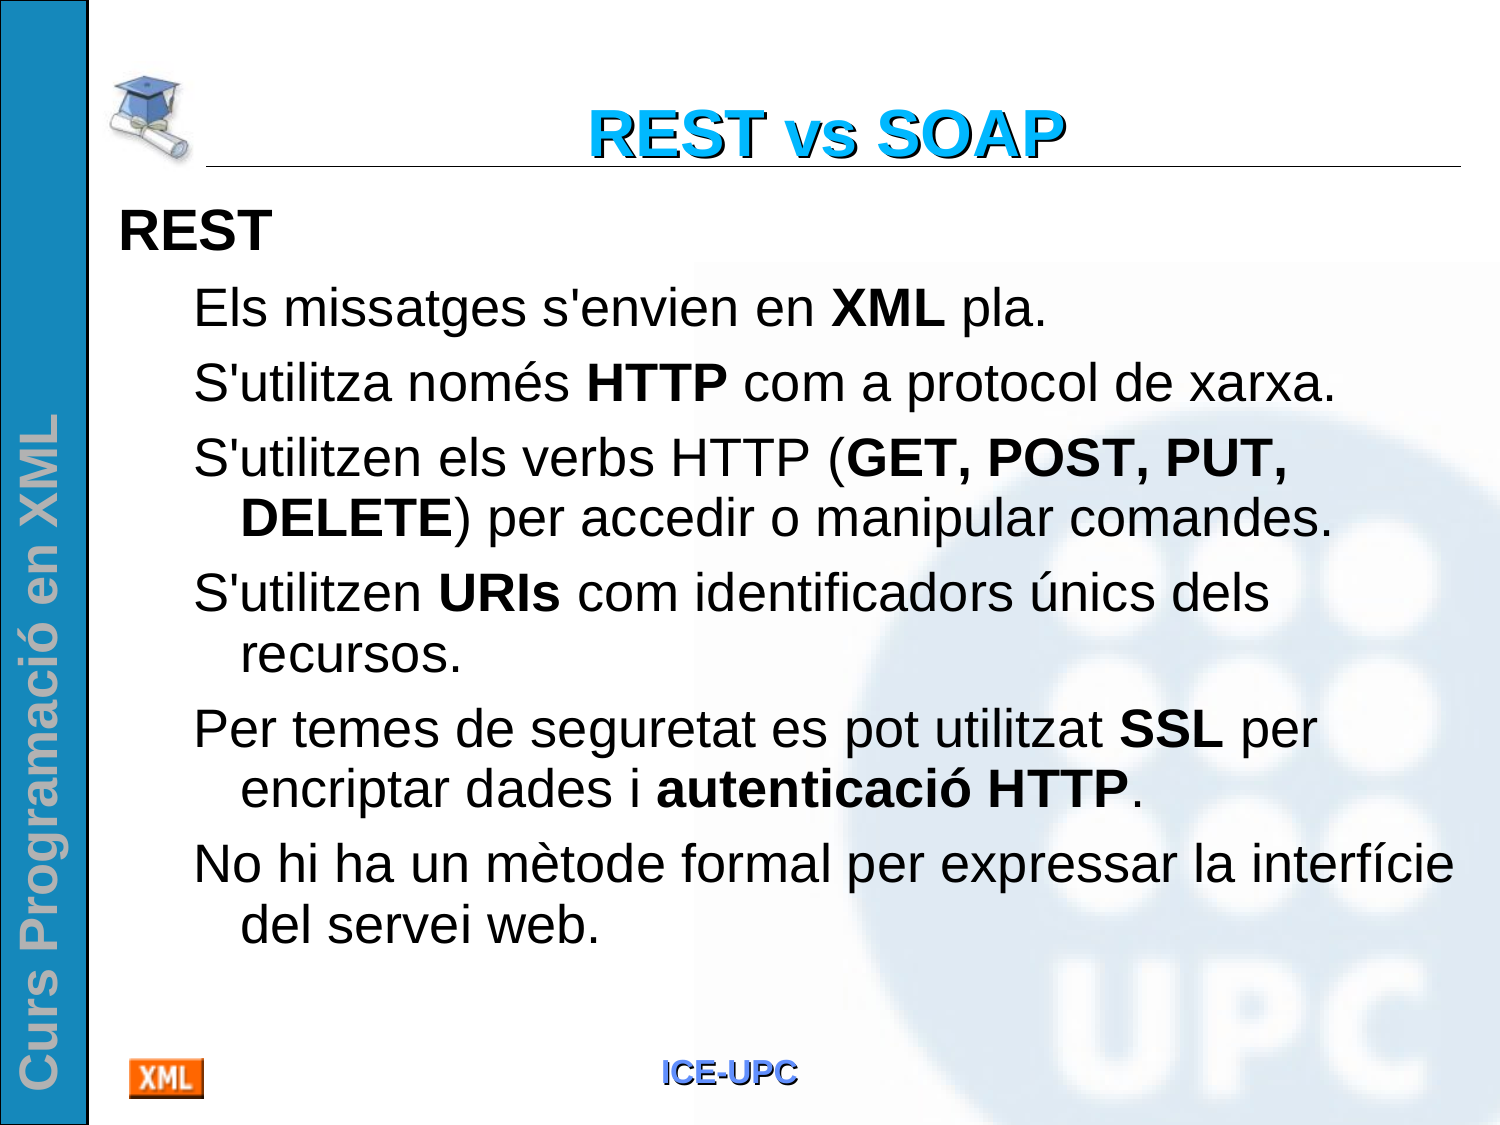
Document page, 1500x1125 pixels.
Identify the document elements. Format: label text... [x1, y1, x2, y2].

list REST Els missatges s'envien en XML pla. S'utilitza només HTTP com a protocol de xarxa. S'utilitzen els verbs HTTP (GET, POST, PUT, DELETE) per accedir o manipular comandes. S'utilitzen URIs com identificadors únics dels recursos. Per temes de seguretat es pot utilitzat SSL per encriptar dades i autenticació HTTP. No hi ha un mètode formal per expressar la interfície del servei web. [118, 197, 1477, 1053]
picture [694, 262, 1500, 1125]
picture [93, 61, 206, 174]
title REST vs SOAP [206, 88, 1447, 178]
picture [129, 1058, 204, 1099]
